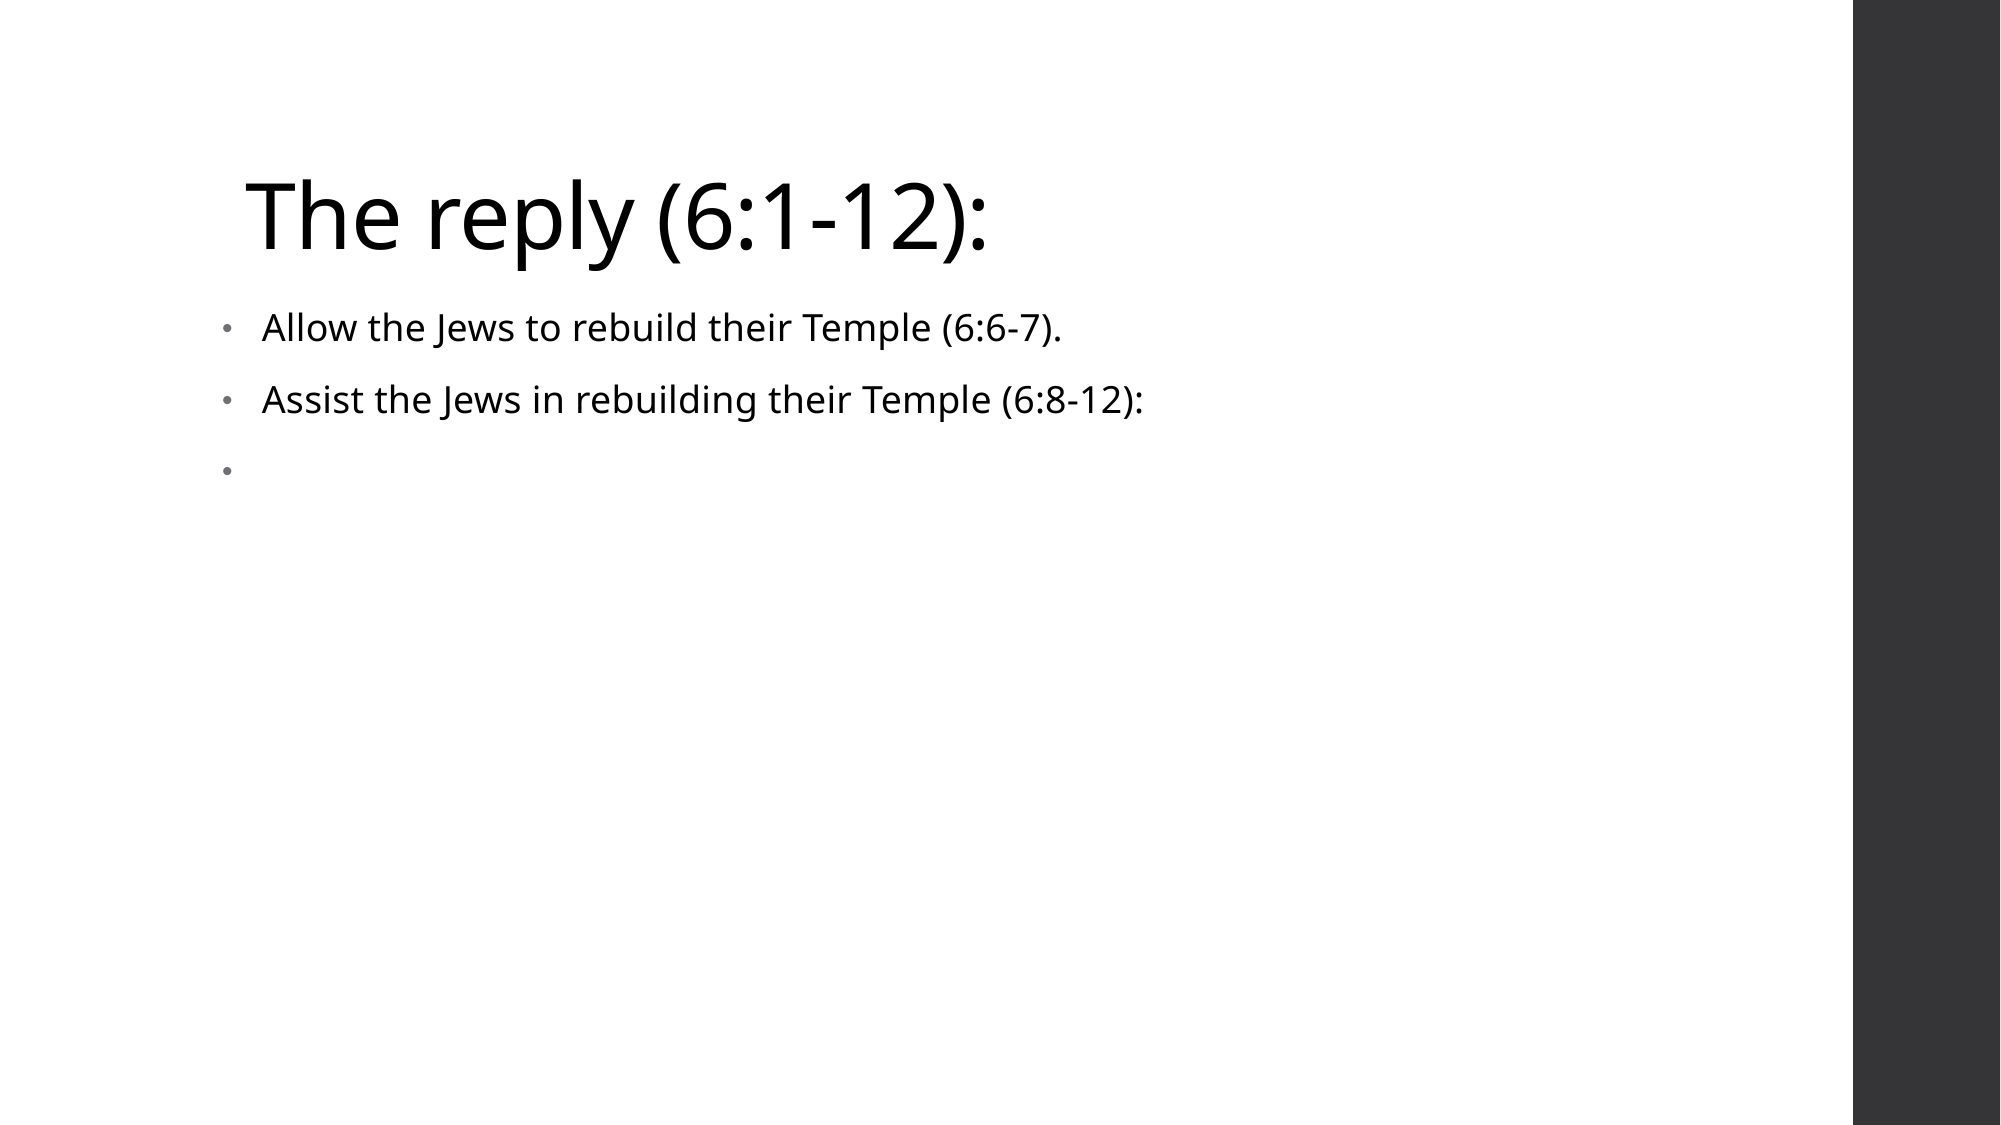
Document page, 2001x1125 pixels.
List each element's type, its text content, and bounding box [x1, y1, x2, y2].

title The reply (6:1-12): [206, 60, 1797, 278]
list Allow the Jews to rebuild their Temple (6:6-7). Assist the Jews in rebuilding their Temple (6:8-12): [206, 299, 1617, 1014]
